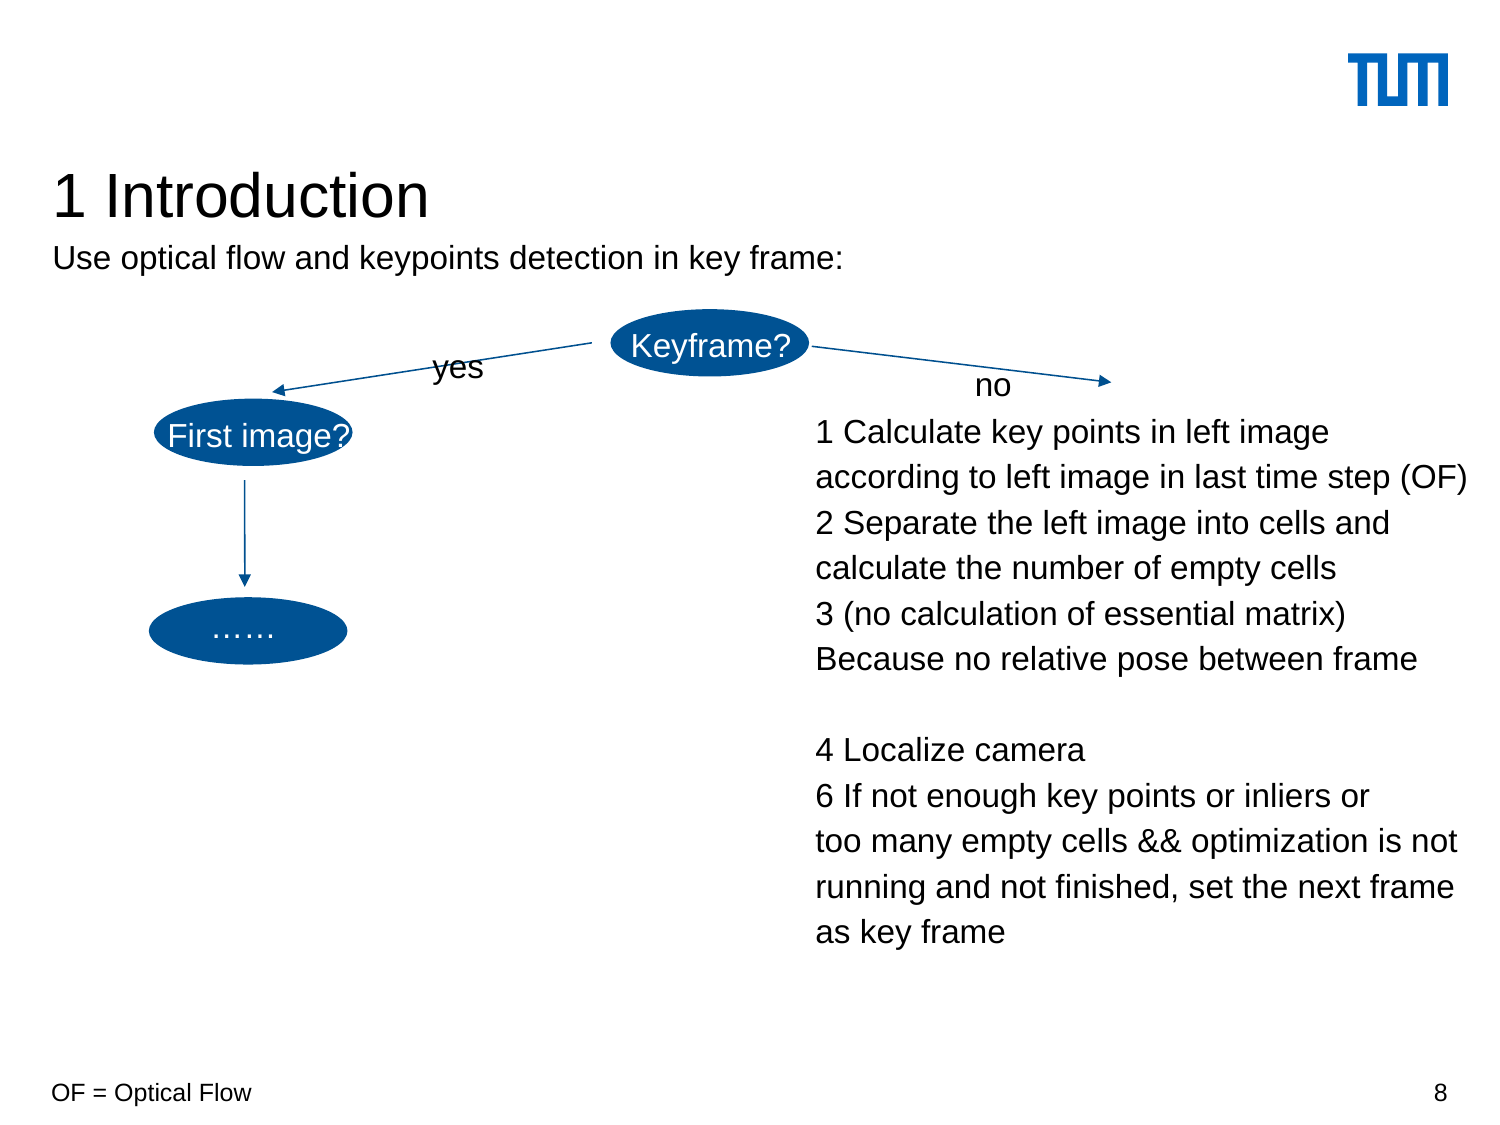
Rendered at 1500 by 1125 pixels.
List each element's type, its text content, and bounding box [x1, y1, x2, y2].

footer OF = Optical Flow [51, 1061, 1112, 1122]
text_box Keyframe? [630, 319, 792, 365]
text_box no [974, 357, 1050, 404]
text_box [610, 322, 630, 363]
text_box [792, 323, 810, 362]
text_box 1 Calculate key points in left image according to left image in last time step (OF) 2 Separate the left image into cells and calculate the number of empty cells 3 (no calculation of essential matrix) Because no relative pose between frame 4 Localize camera 6 If not enough key points or inliers or too many empty cells && optimization is not running and not finished, set the next frame as key frame [815, 404, 1470, 1042]
text_box [184, 398, 323, 408]
text_box [635, 365, 785, 377]
text_box …… [210, 599, 277, 645]
list Use optical flow and keypoints detection in key frame: [52, 231, 1449, 273]
text_box [153, 415, 167, 449]
text_box First image? [167, 408, 351, 455]
title 1 Introduction [52, 163, 1449, 231]
text_box [179, 455, 327, 466]
text_box [639, 309, 781, 319]
slide_number <number> [1112, 1061, 1448, 1122]
text_box [148, 597, 348, 665]
text_box yes [432, 340, 485, 386]
